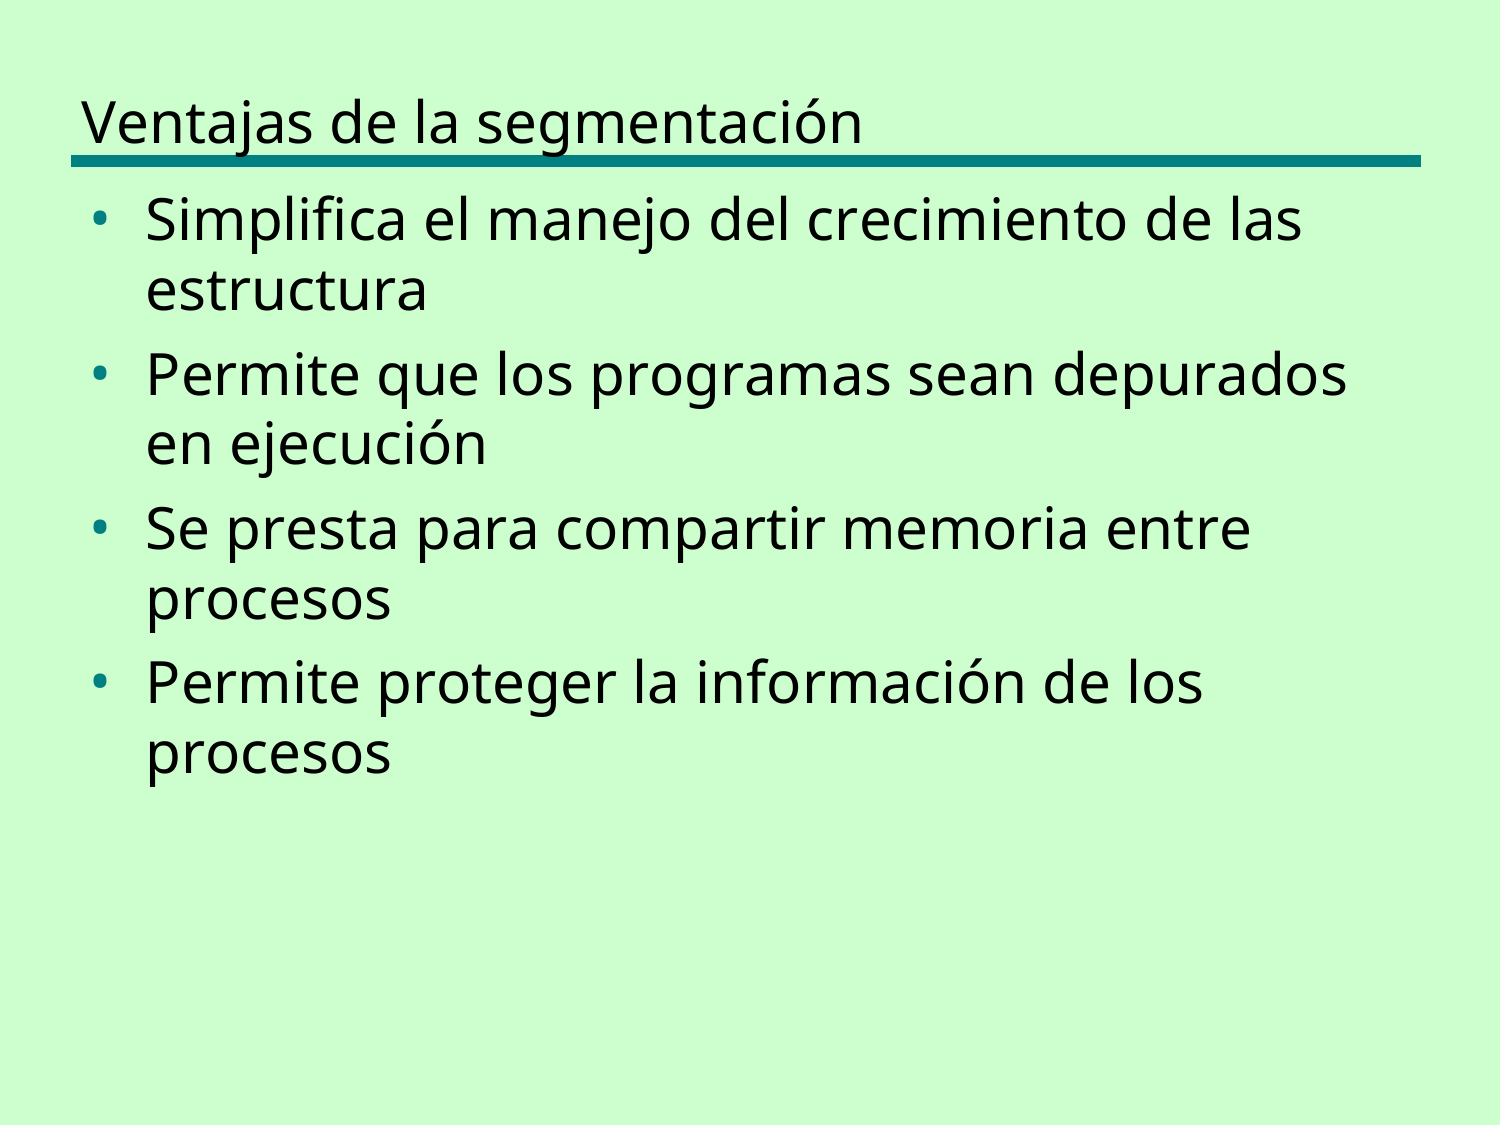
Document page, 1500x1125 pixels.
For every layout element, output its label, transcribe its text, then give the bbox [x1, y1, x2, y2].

title Ventajas de la segmentación [66, 24, 1413, 163]
list Simplifica el manejo del crecimiento de las estructura Permite que los programas sean depurados en ejecución Se presta para compartir memoria entre procesos Permite proteger la información de los procesos [74, 174, 1417, 1101]
